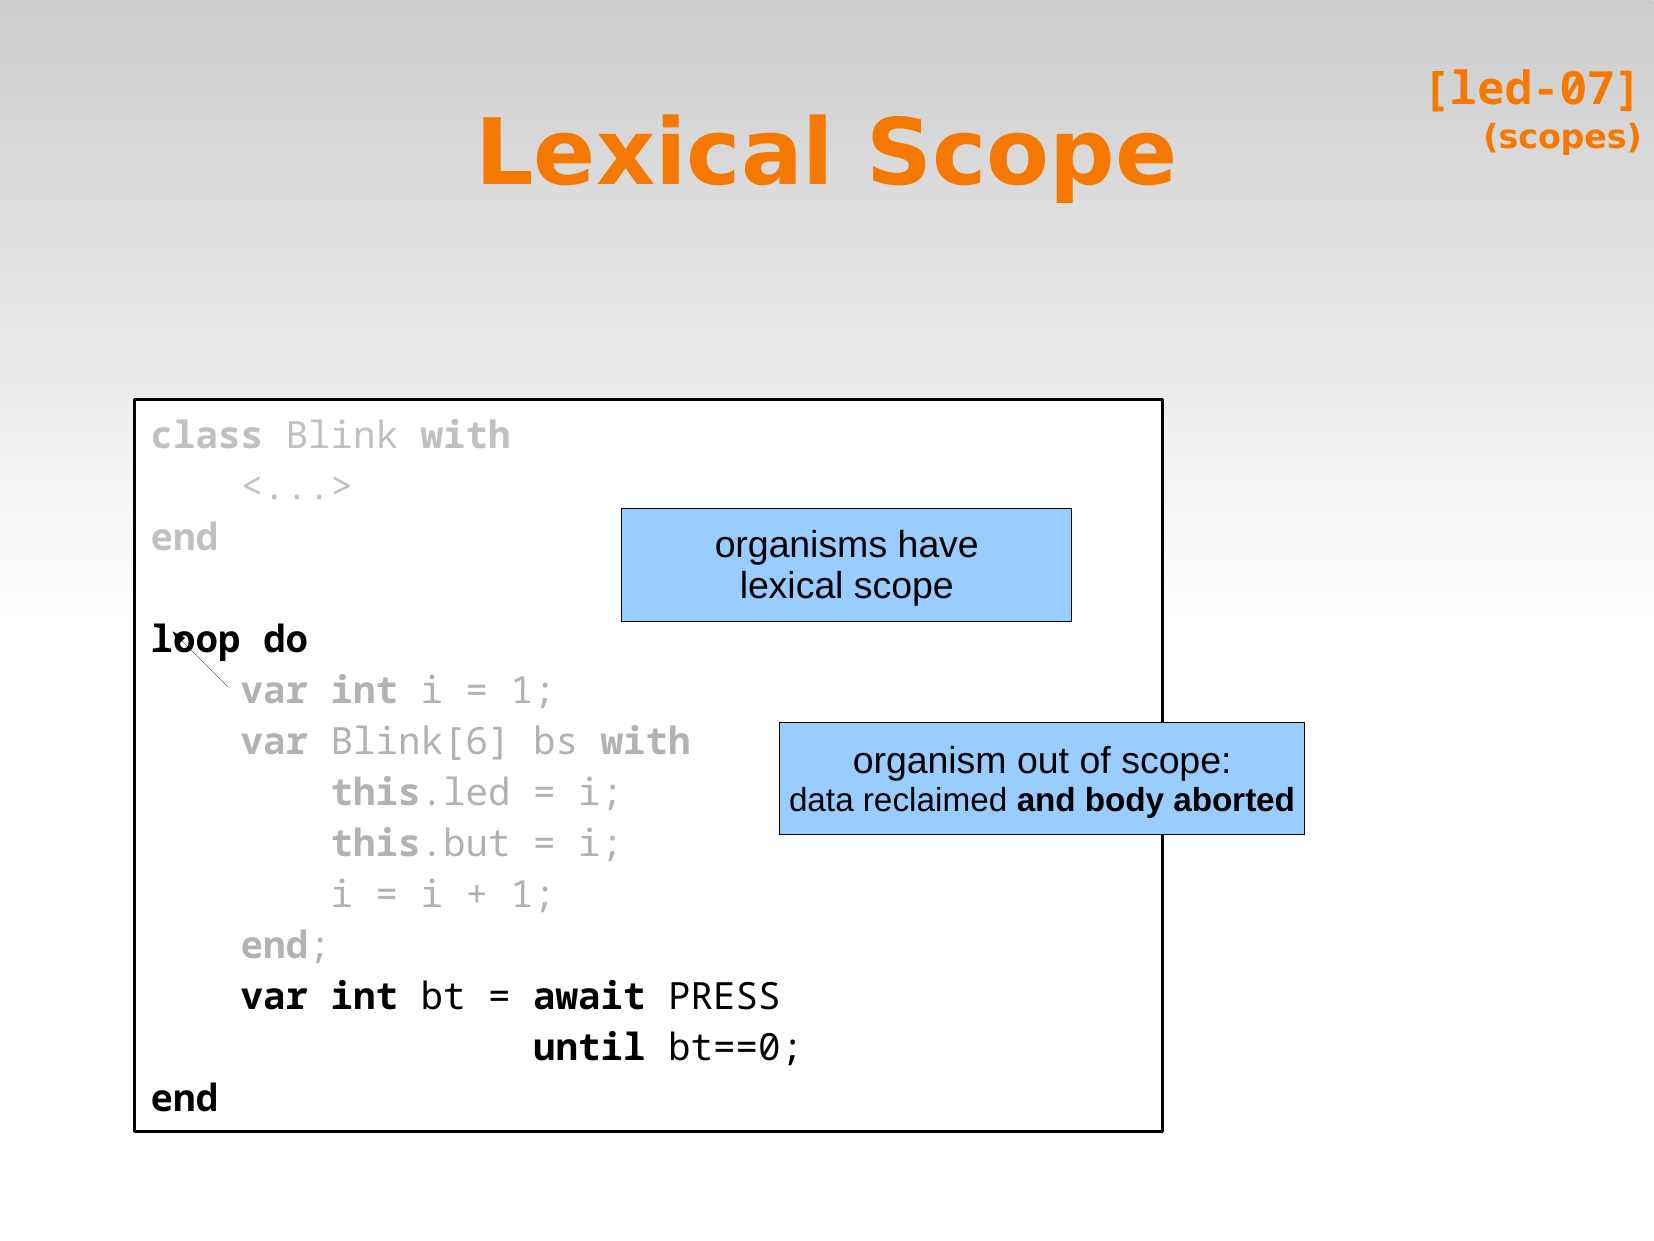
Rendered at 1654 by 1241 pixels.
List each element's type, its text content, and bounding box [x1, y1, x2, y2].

title [led-07] (scopes) [153, 2, 1643, 210]
title Lexical Scope [82, 49, 1571, 257]
text_box organisms have lexical scope [621, 508, 1072, 622]
text_box organism out of scope: data reclaimed and body aborted [779, 722, 1305, 835]
text_box class Blink with <...> end loop do var int i = 1; var Blink[6] bs with this.led = i; this.but = i; i = i + 1; end; var int bt = await PRESS until bt==0; end [134, 399, 1163, 1042]
